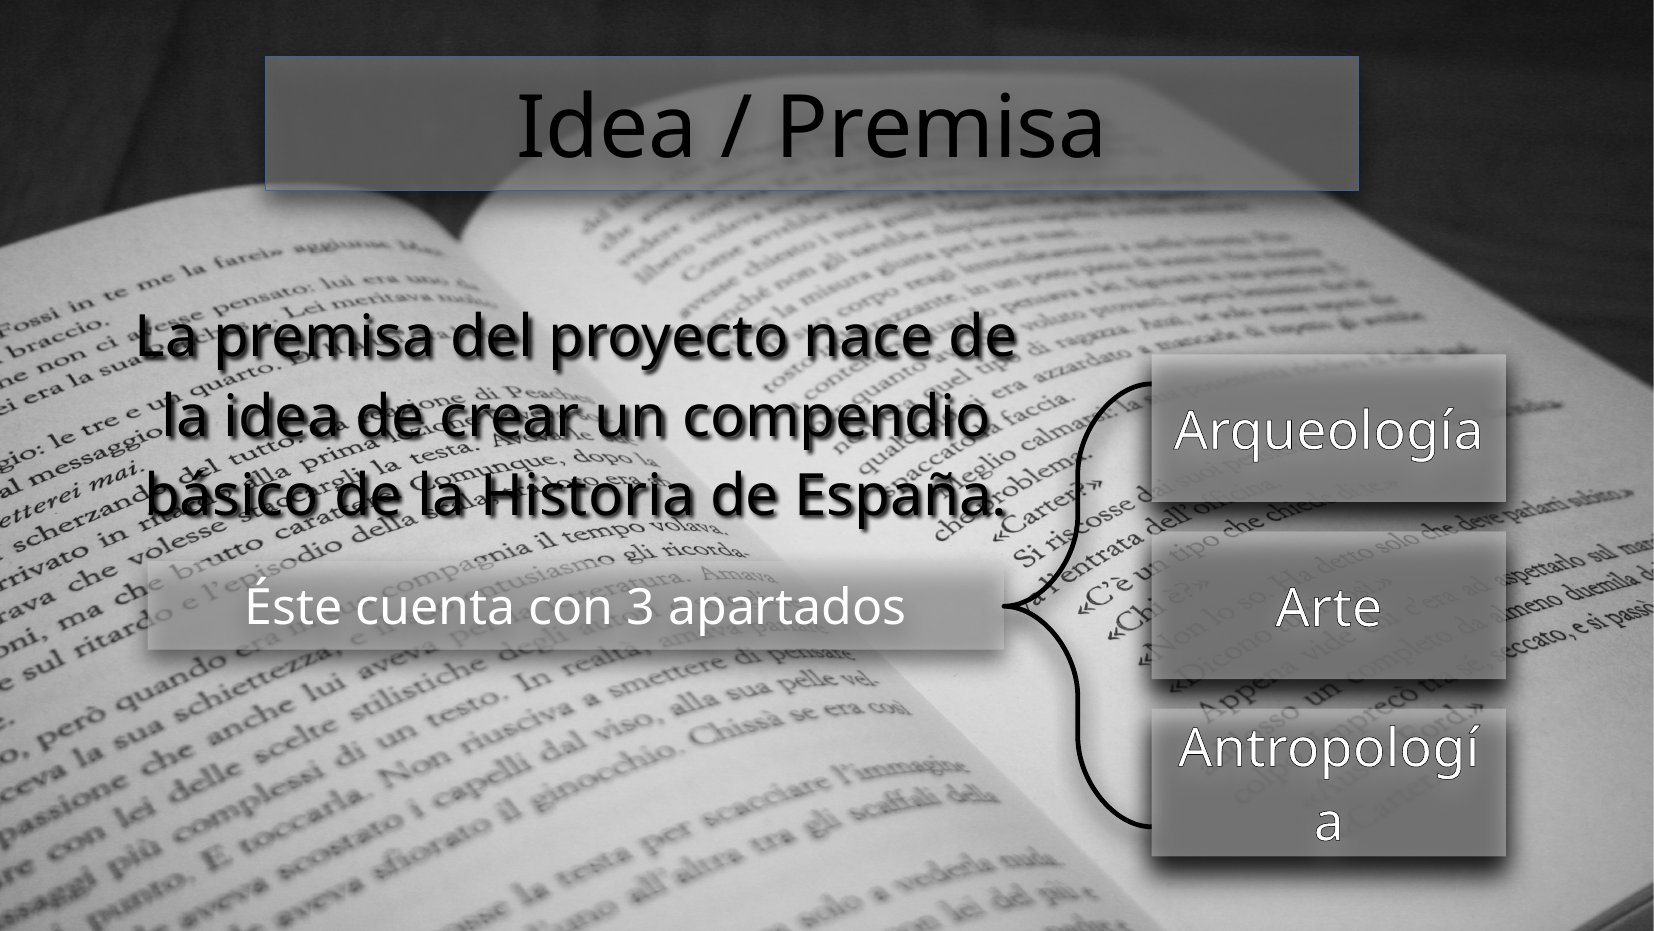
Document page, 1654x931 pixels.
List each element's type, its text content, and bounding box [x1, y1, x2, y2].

text_box Arqueología [1151, 354, 1506, 502]
text_box Arte [1151, 531, 1506, 680]
text_box Éste cuenta con 3 apartados [147, 561, 1004, 650]
picture [0, 0, 1654, 931]
text_box Antropología [1151, 708, 1506, 857]
text_box La premisa del proyecto nace de la idea de crear un compendio básico de la Historia de España. [118, 265, 1034, 562]
text_box Idea / Premisa [265, 59, 1359, 189]
